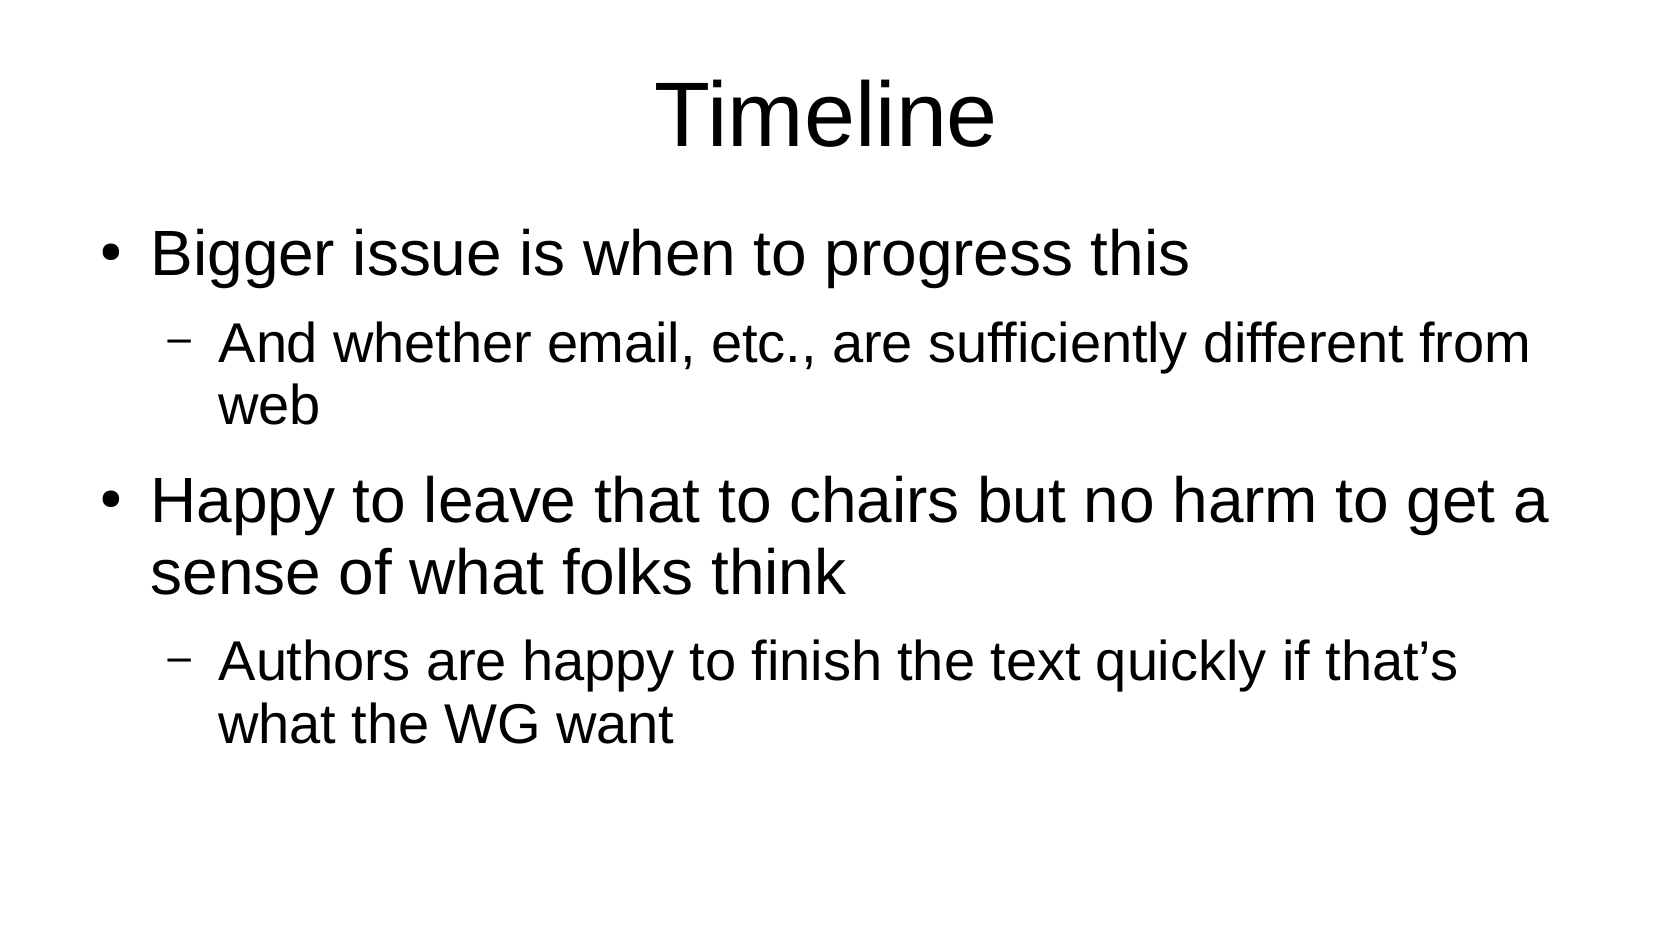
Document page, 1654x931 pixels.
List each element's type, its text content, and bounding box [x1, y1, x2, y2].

list Bigger issue is when to progress this And whether email, etc., are sufficiently different from web Happy to leave that to chairs but no harm to get a sense of what folks think Authors are happy to finish the text quickly if that’s what the WG want [82, 217, 1571, 758]
title Timeline [82, 37, 1571, 193]
